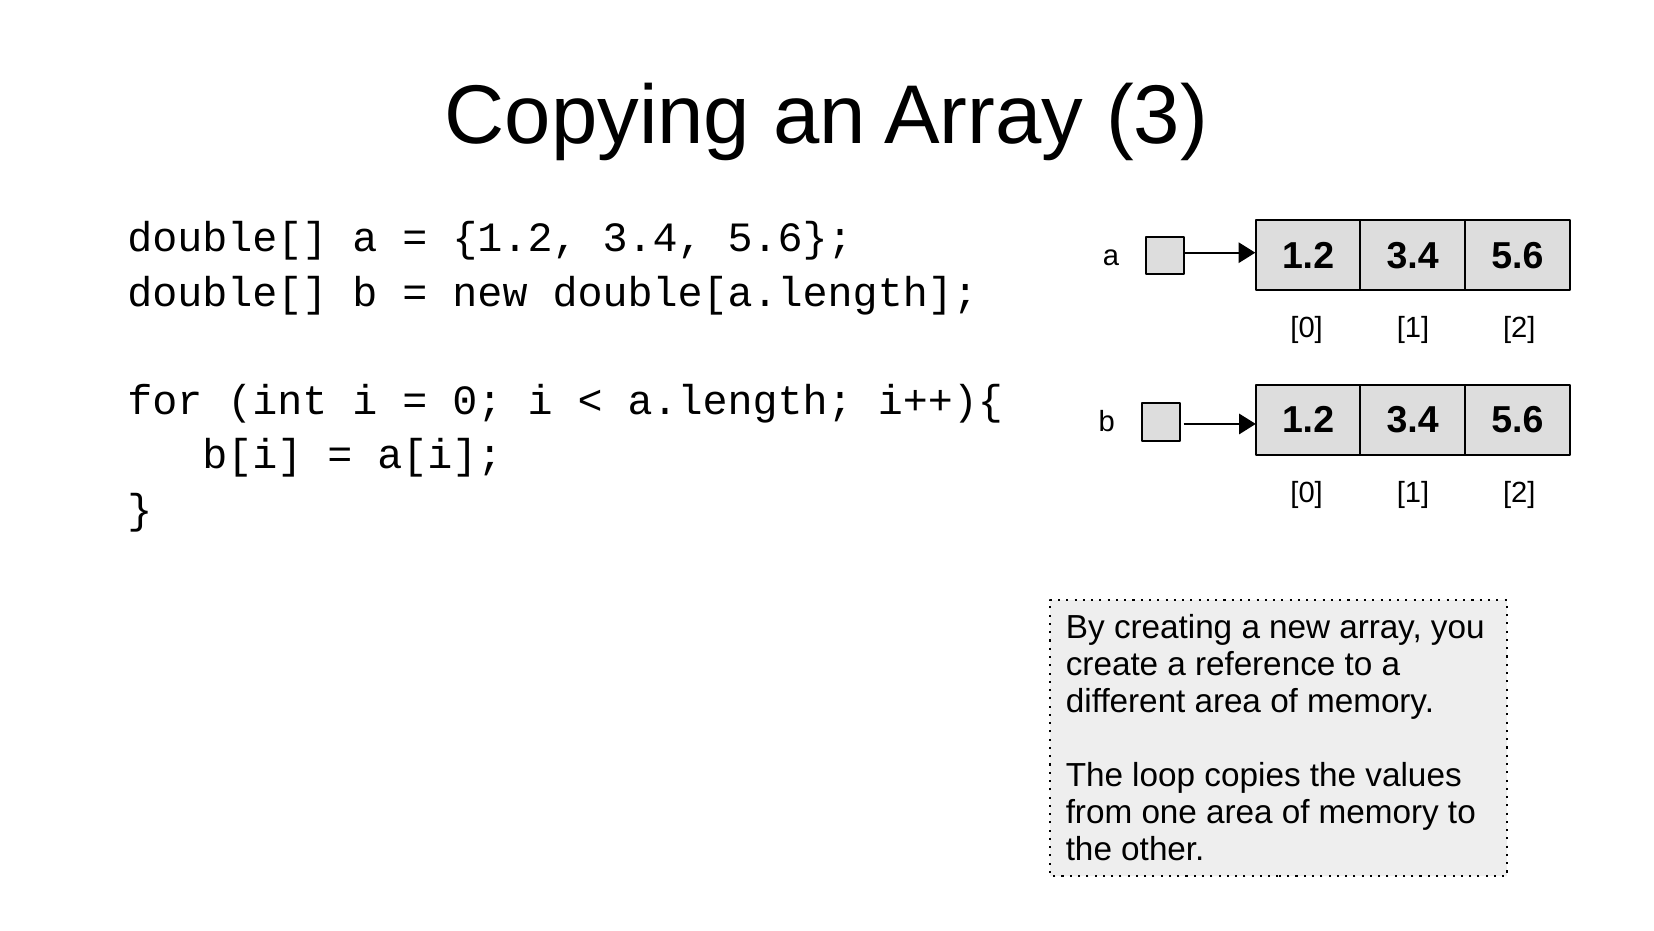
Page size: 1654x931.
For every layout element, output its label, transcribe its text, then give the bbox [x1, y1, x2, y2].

text_box [1142, 403, 1180, 441]
text_box 5.6 [1466, 220, 1570, 291]
text_box [0] [1275, 303, 1339, 352]
text_box a [1088, 231, 1135, 279]
text_box 1.2 [1255, 220, 1360, 291]
text_box [2] [1488, 468, 1551, 516]
text_box [0] [1275, 468, 1339, 516]
text_box [1] [1382, 468, 1445, 516]
text_box double[] a = {1.2, 3.4, 5.6}; double[] b = new double[a.length]; for (int i = 0; i < a.length; i++){ b[i] = a[i]; } [112, 202, 1156, 544]
text_box [1146, 236, 1184, 275]
text_box 3.4 [1360, 385, 1466, 455]
text_box 1.2 [1255, 385, 1360, 455]
title Copying an Array (3) [82, 37, 1571, 193]
text_box By creating a new array, you create a reference to a different area of memory. The loop copies the values from one area of memory to the other. [1050, 600, 1507, 877]
text_box [2] [1488, 303, 1551, 352]
text_box 3.4 [1360, 220, 1466, 291]
text_box 5.6 [1466, 385, 1570, 455]
text_box b [1083, 397, 1130, 446]
text_box [1] [1382, 303, 1445, 352]
